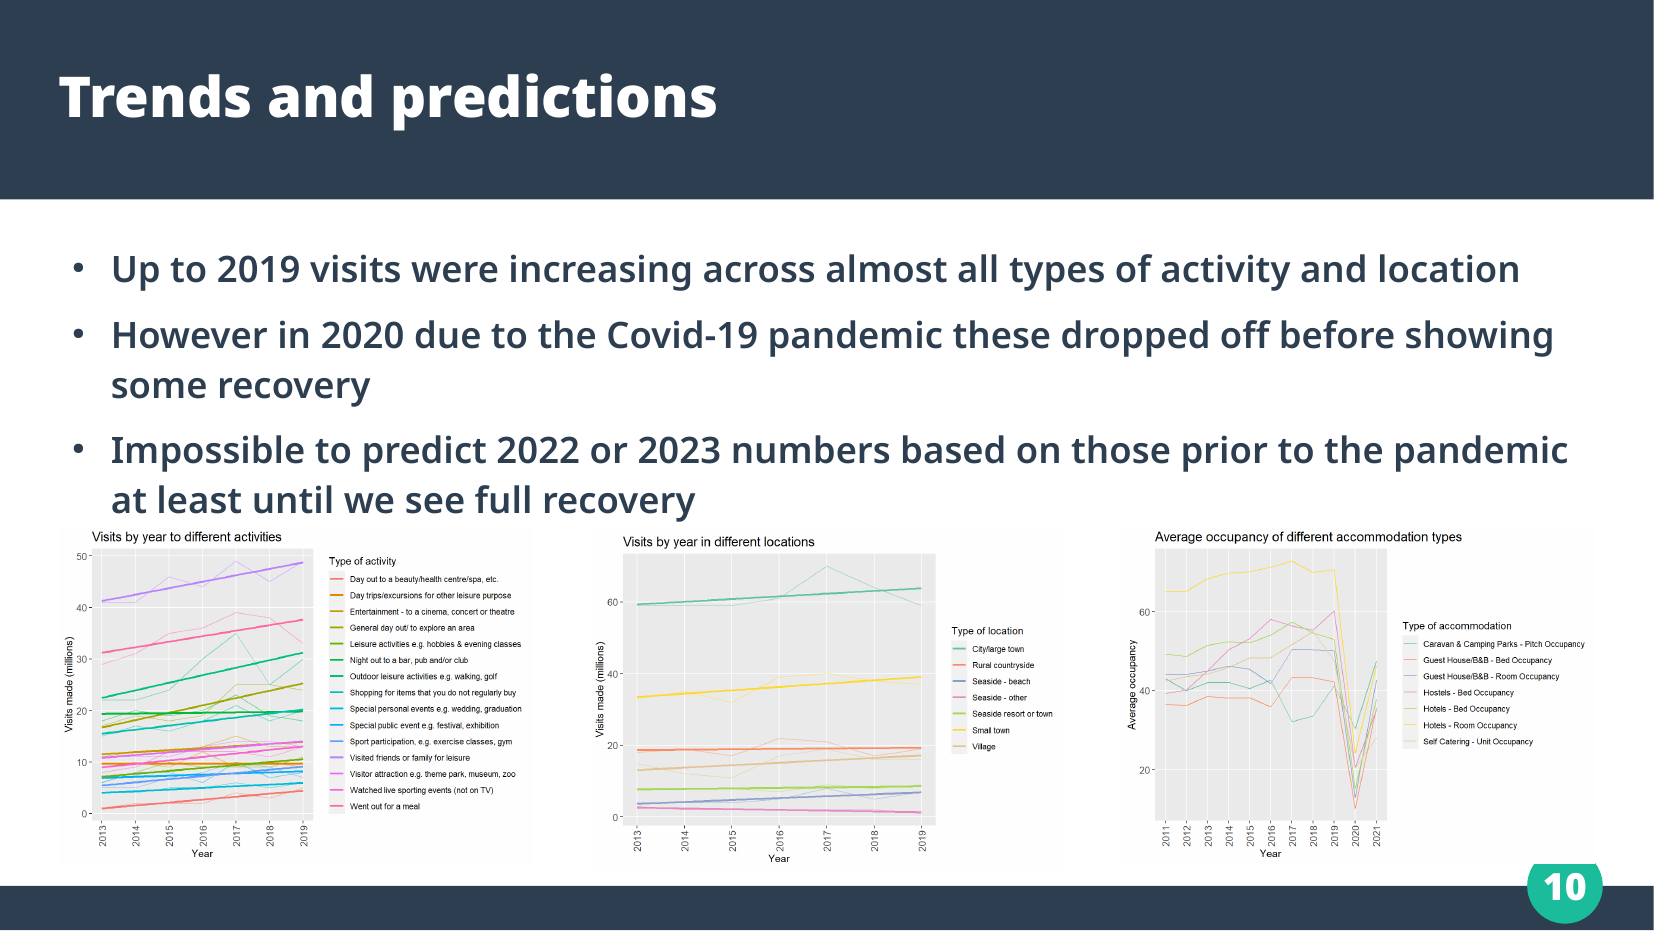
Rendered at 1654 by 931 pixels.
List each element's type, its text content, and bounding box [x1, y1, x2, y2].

title Trends and predictions [59, 37, 1595, 155]
picture [590, 531, 1063, 869]
picture [1122, 526, 1595, 864]
list Up to 2019 visits were increasing across almost all types of activity and location However in 2020 due to the Covid-19 pandemic these dropped off before showing some recovery Impossible to predict 2022 or 2023 numbers based on those prior to the pandemic at least until we see full recovery [59, 243, 1595, 532]
picture [59, 526, 532, 864]
